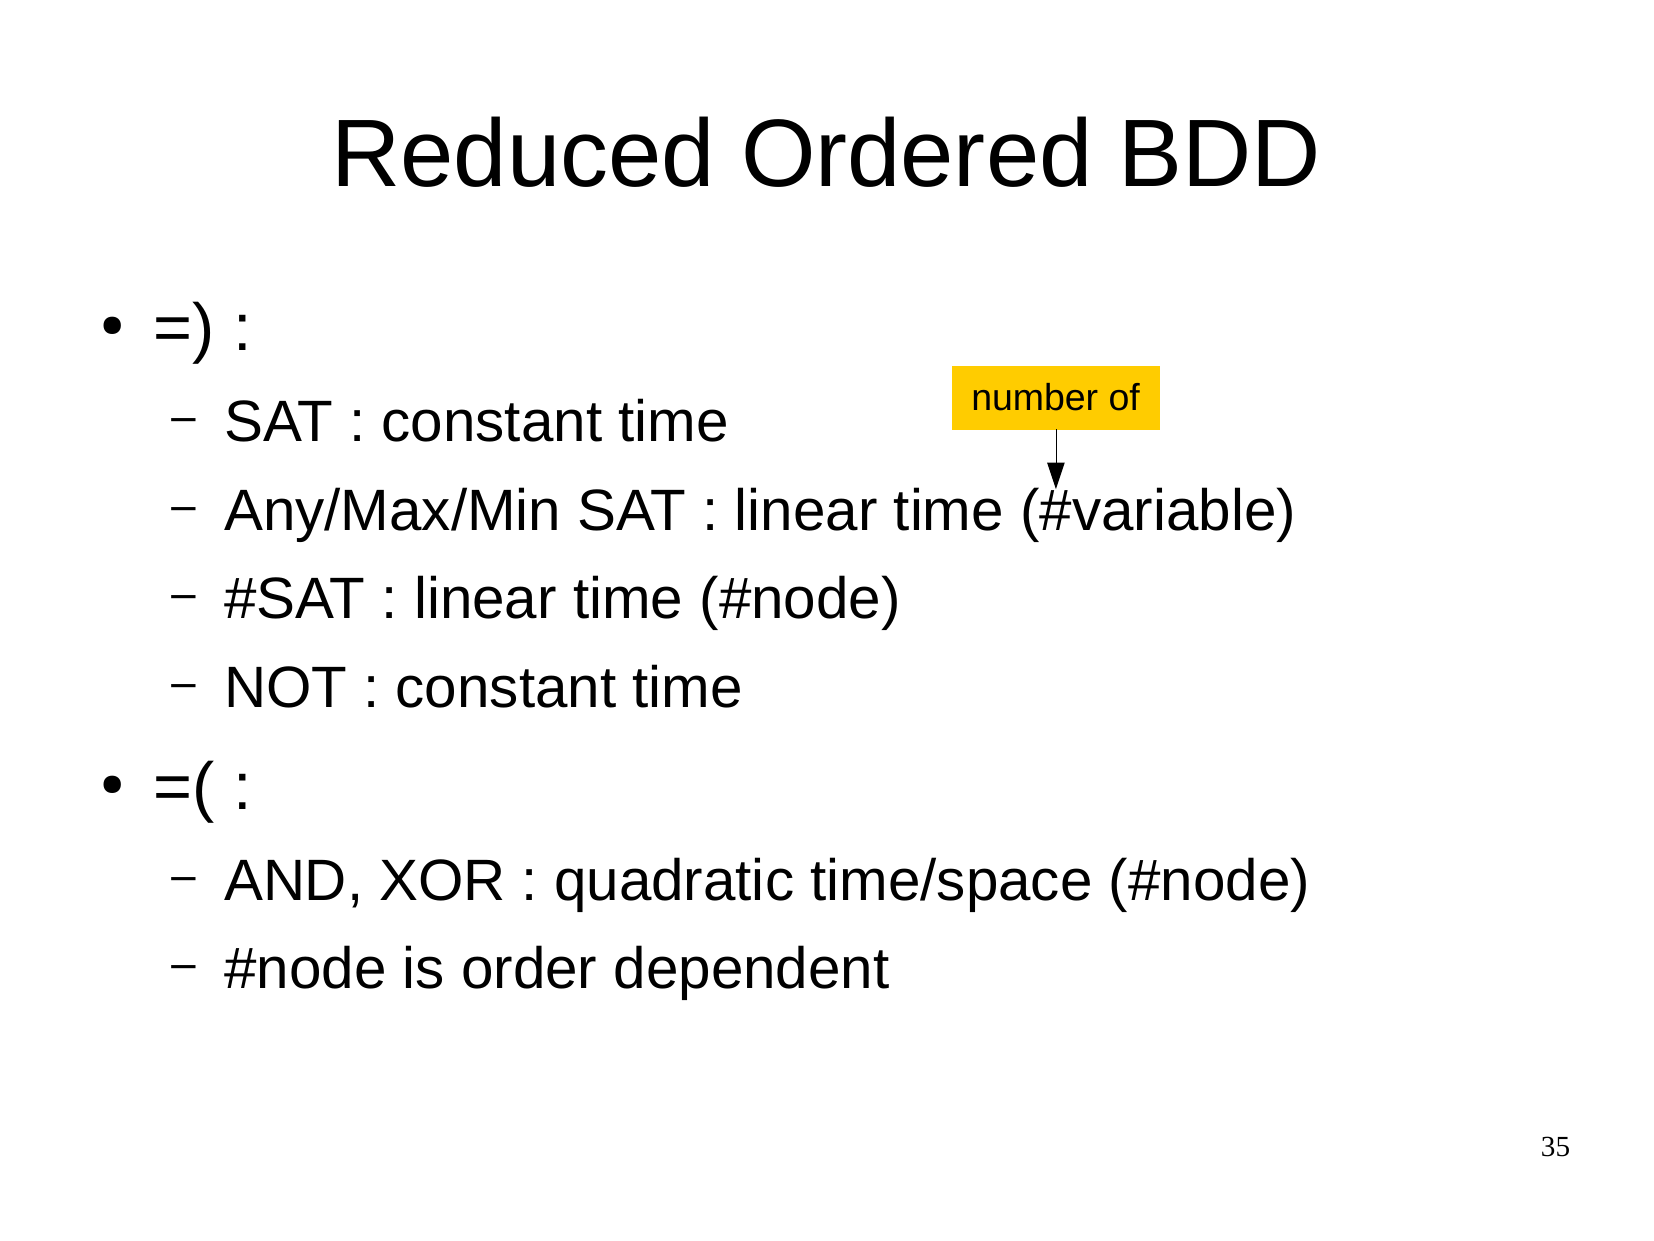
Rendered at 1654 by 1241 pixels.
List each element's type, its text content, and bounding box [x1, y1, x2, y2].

list =) : SAT : constant time Any/Max/Min SAT : linear time (#variable) #SAT : linear time (#node) NOT : constant time =( : AND, XOR : quadratic time/space (#node) #node is order dependent [82, 290, 1571, 1010]
text_box number of [952, 366, 1160, 430]
title Reduced Ordered BDD [82, 49, 1571, 257]
